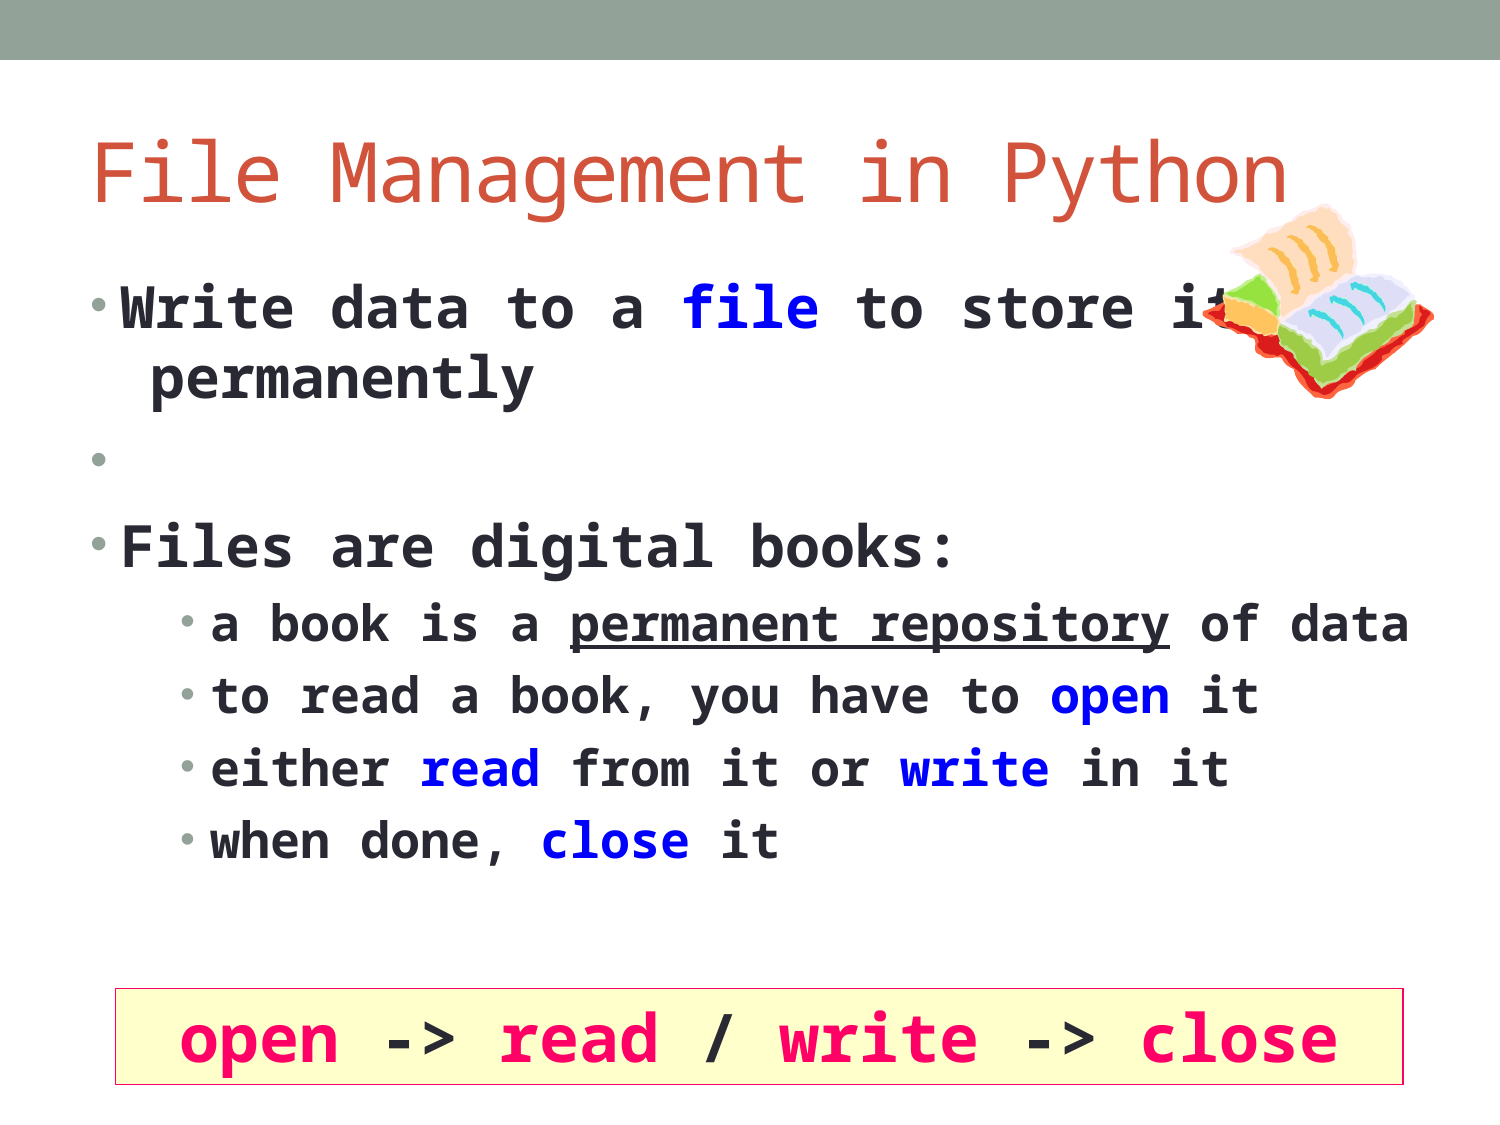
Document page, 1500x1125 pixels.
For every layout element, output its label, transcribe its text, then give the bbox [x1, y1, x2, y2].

text_box open -> read / write -> close [115, 988, 1404, 1085]
title File Management in Python [75, 87, 1426, 251]
list Write data to a file to store it permanently Files are digital books: a book is a permanent repository of data to read a book, you have to open it either read from it or write in it when done, close it [75, 262, 1426, 1063]
picture [1200, 200, 1438, 403]
